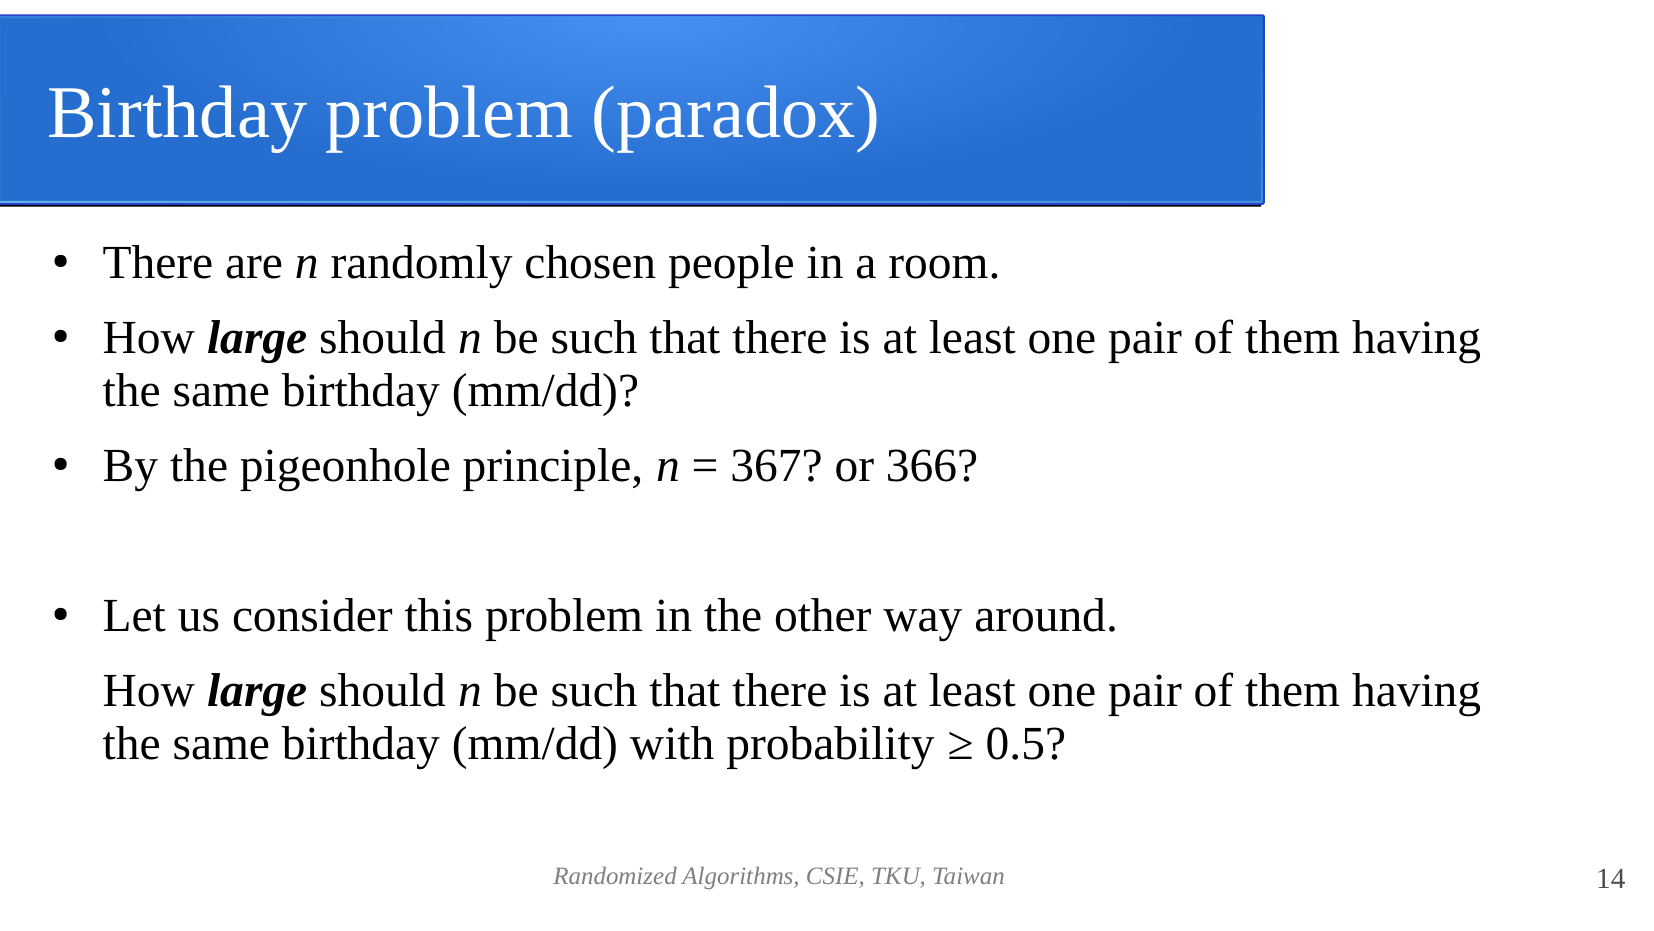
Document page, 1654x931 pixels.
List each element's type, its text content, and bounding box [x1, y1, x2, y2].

title Birthday problem (paradox) [47, 35, 1199, 189]
list There are n randomly chosen people in a room. How large should n be such that there is at least one pair of them having the same birthday (mm/dd)? By the pigeonhole principle, n = 367? or 366? Let us consider this problem in the other way around. How large should n be such that there is at least one pair of them having the same birthday (mm/dd) with probability ≥ 0.5? [35, 236, 1524, 776]
